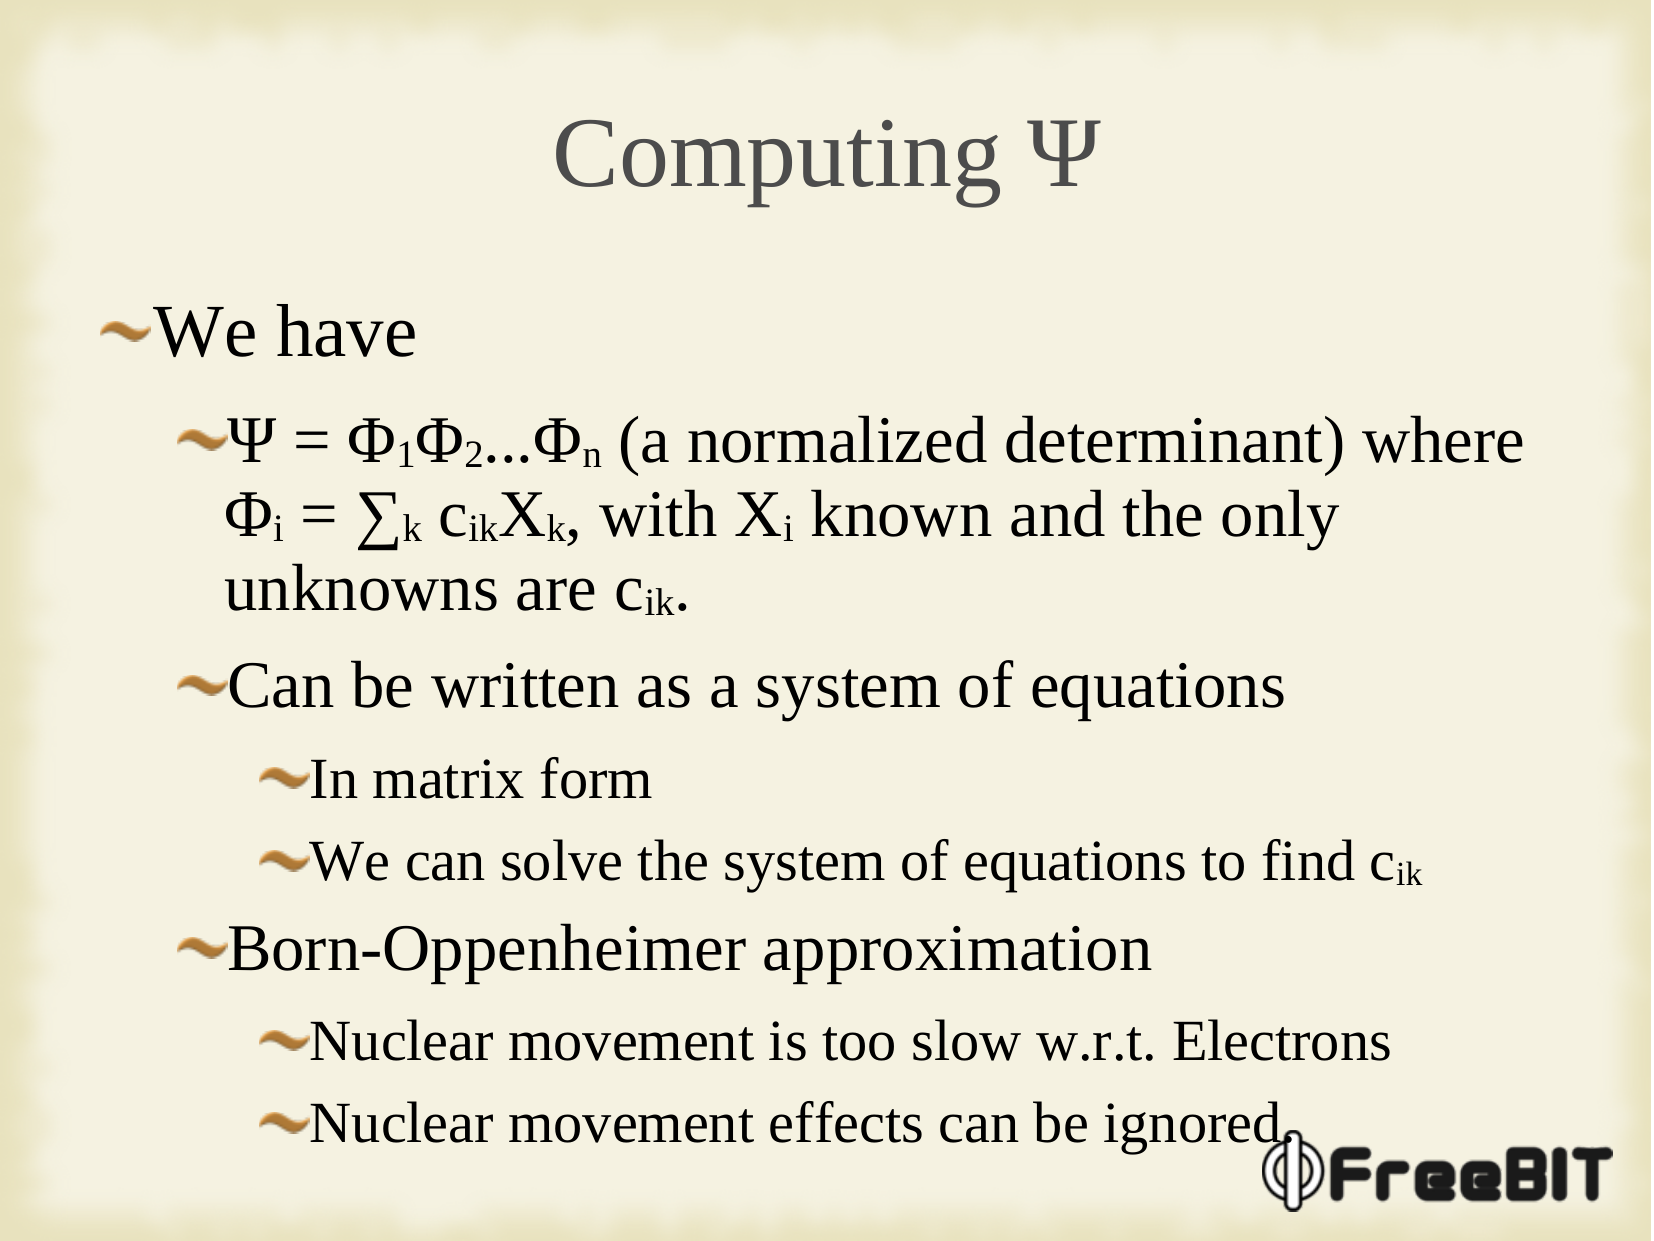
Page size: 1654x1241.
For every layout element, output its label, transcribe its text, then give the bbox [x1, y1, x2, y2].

list We have Ψ = Φ1Φ2...Φn (a normalized determinant) where Φi = ∑k cikΧk, with Χi known and the only unknowns are cik. Can be written as a system of equations In matrix form We can solve the system of equations to find cik Born-Oppenheimer approximation Nuclear movement is too slow w.r.t. Electrons Nuclear movement effects can be ignored. [82, 290, 1571, 1240]
picture [0, 0, 1651, 1241]
title Computing Ψ [82, 49, 1571, 257]
